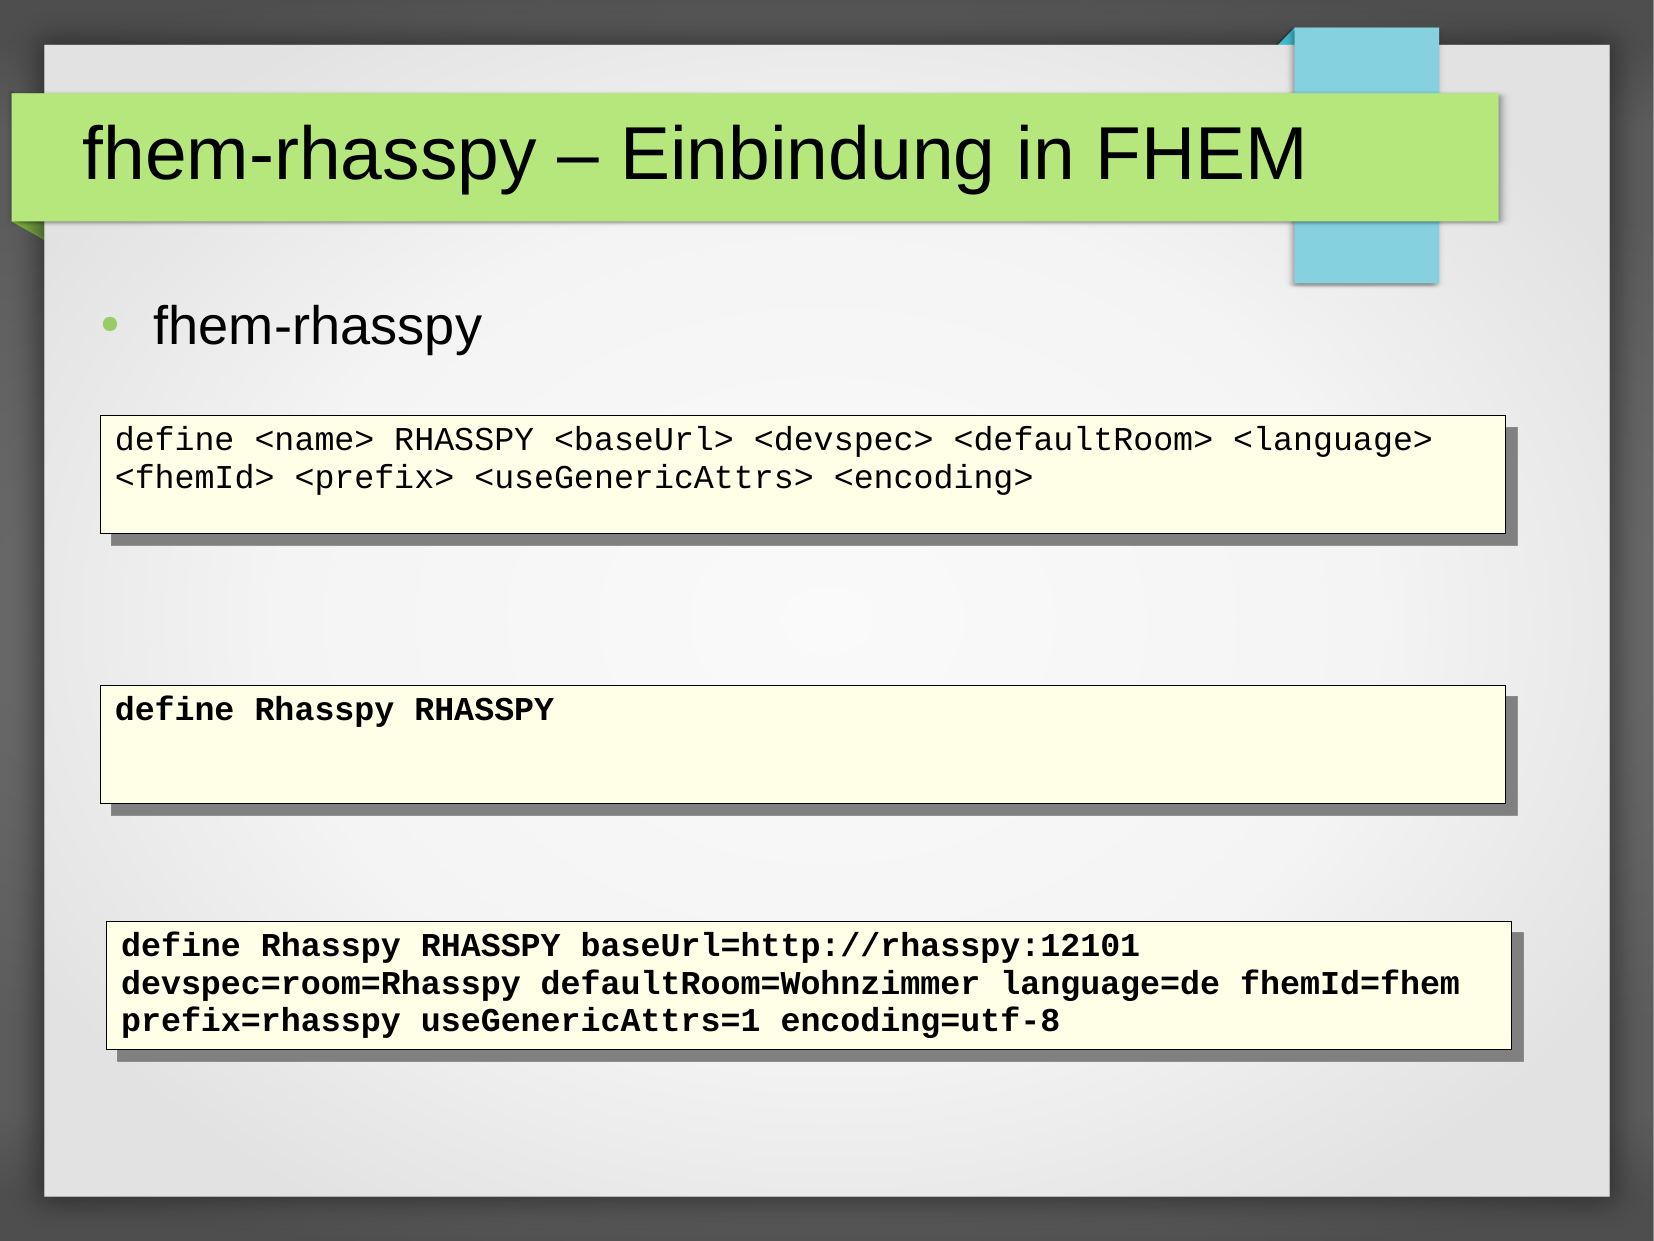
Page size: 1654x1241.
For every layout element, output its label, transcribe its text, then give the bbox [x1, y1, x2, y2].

text_box define Rhasspy RHASSPY baseUrl=http://rhasspy:12101 devspec=room=Rhasspy defaultRoom=Wohnzimmer language=de fhemId=fhem prefix=rhasspy useGenericAttrs=1 encoding=utf-8 [106, 921, 1512, 1050]
text_box define <name> RHASSPY <baseUrl> <devspec> <defaultRoom> <language> <fhemId> <prefix> <useGenericAttrs> <encoding> [100, 415, 1506, 534]
title fhem-rhasspy – Einbindung in FHEM [82, 69, 1441, 238]
list fhem-rhasspy [82, 295, 1571, 1015]
picture [0, 0, 1654, 1241]
text_box define Rhasspy RHASSPY [100, 685, 1506, 804]
